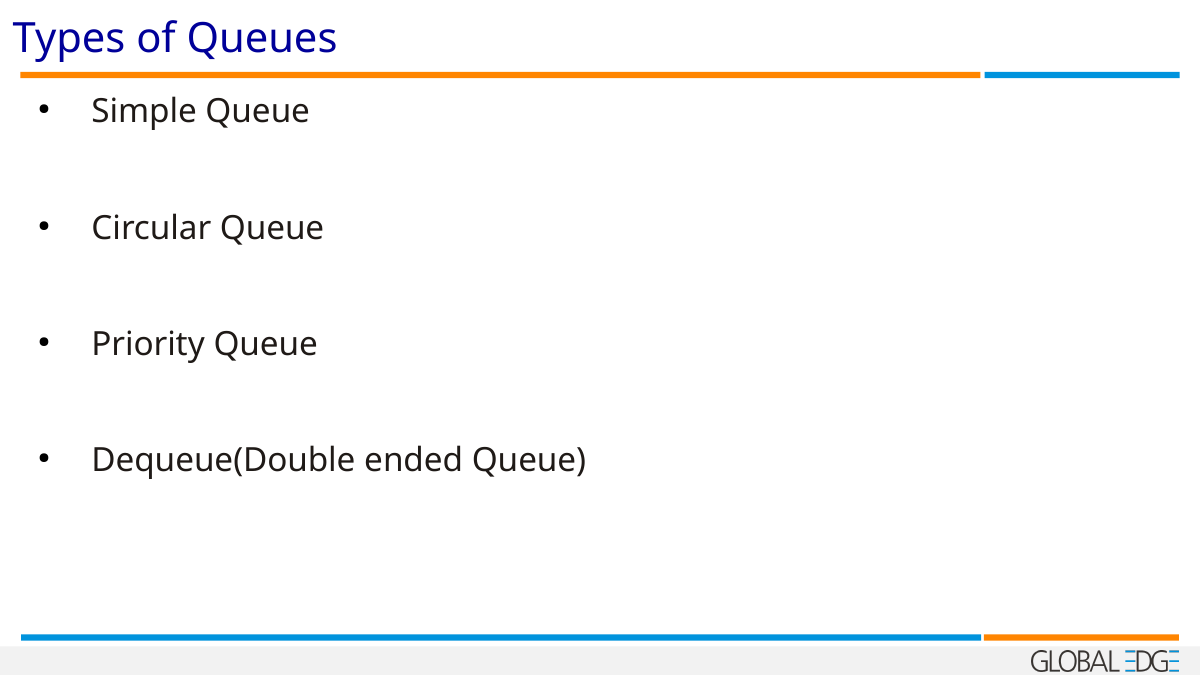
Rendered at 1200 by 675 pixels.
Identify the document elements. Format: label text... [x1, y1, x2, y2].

list Simple Queue Circular Queue Priority Queue Dequeue(Double ended Queue) [20, 87, 1179, 628]
title Types of Queues [12, 9, 1088, 63]
picture [1031, 650, 1179, 672]
